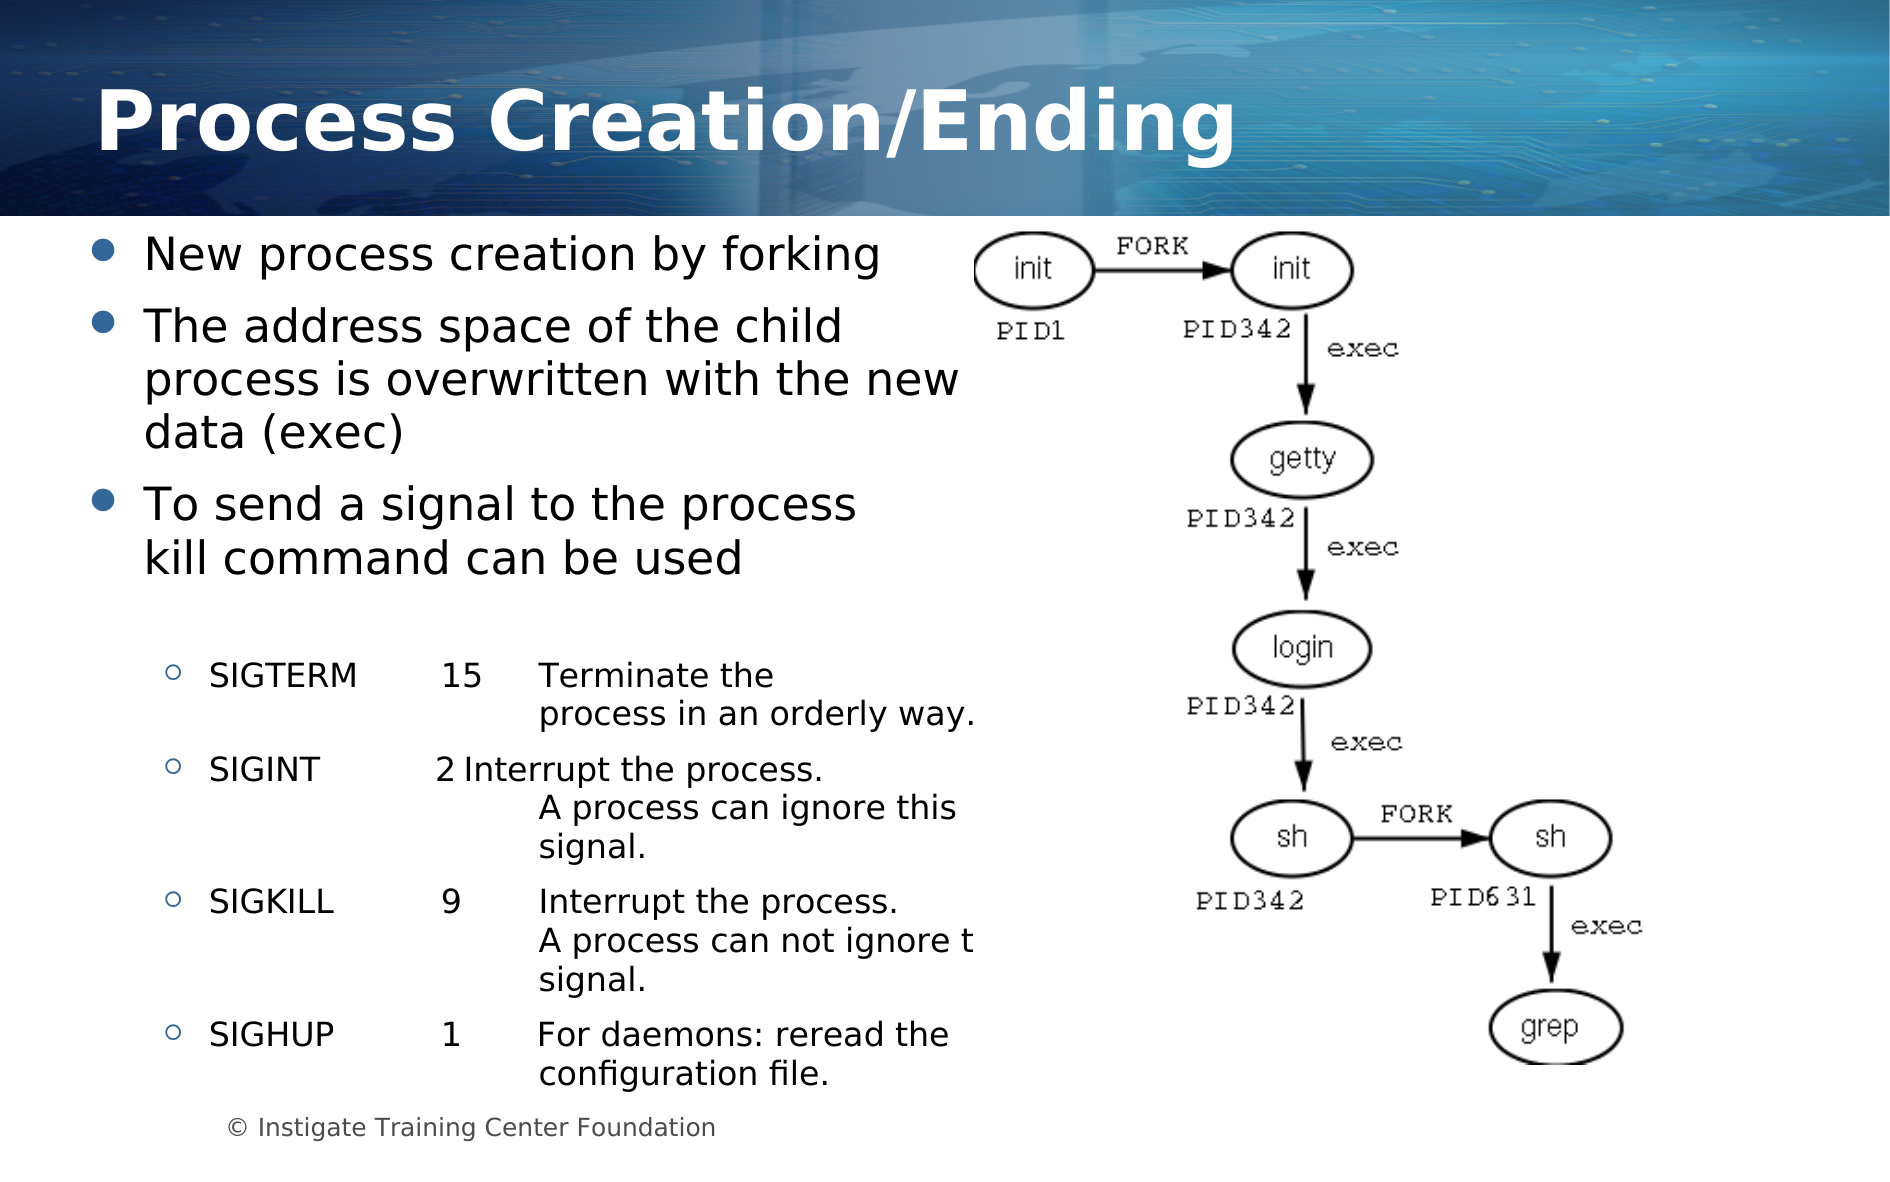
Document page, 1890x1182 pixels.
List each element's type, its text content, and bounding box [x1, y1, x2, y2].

list New process creation by forking The address space of the child process is overwritten with the new data (exec) To send a signal to the process kill command can be used SIGTERM 15 Terminate the process in an orderly way. SIGINT 2 Interrupt the process. A process can ignore this signal. SIGKILL 9 Interrupt the process. A process can not ignore this signal. SIGHUP 1 For daemons: reread the configuration file. [88, 228, 1788, 1149]
picture [0, 0, 1890, 216]
title Process Creation/Ending [94, 47, 1793, 217]
picture [974, 230, 1650, 1065]
